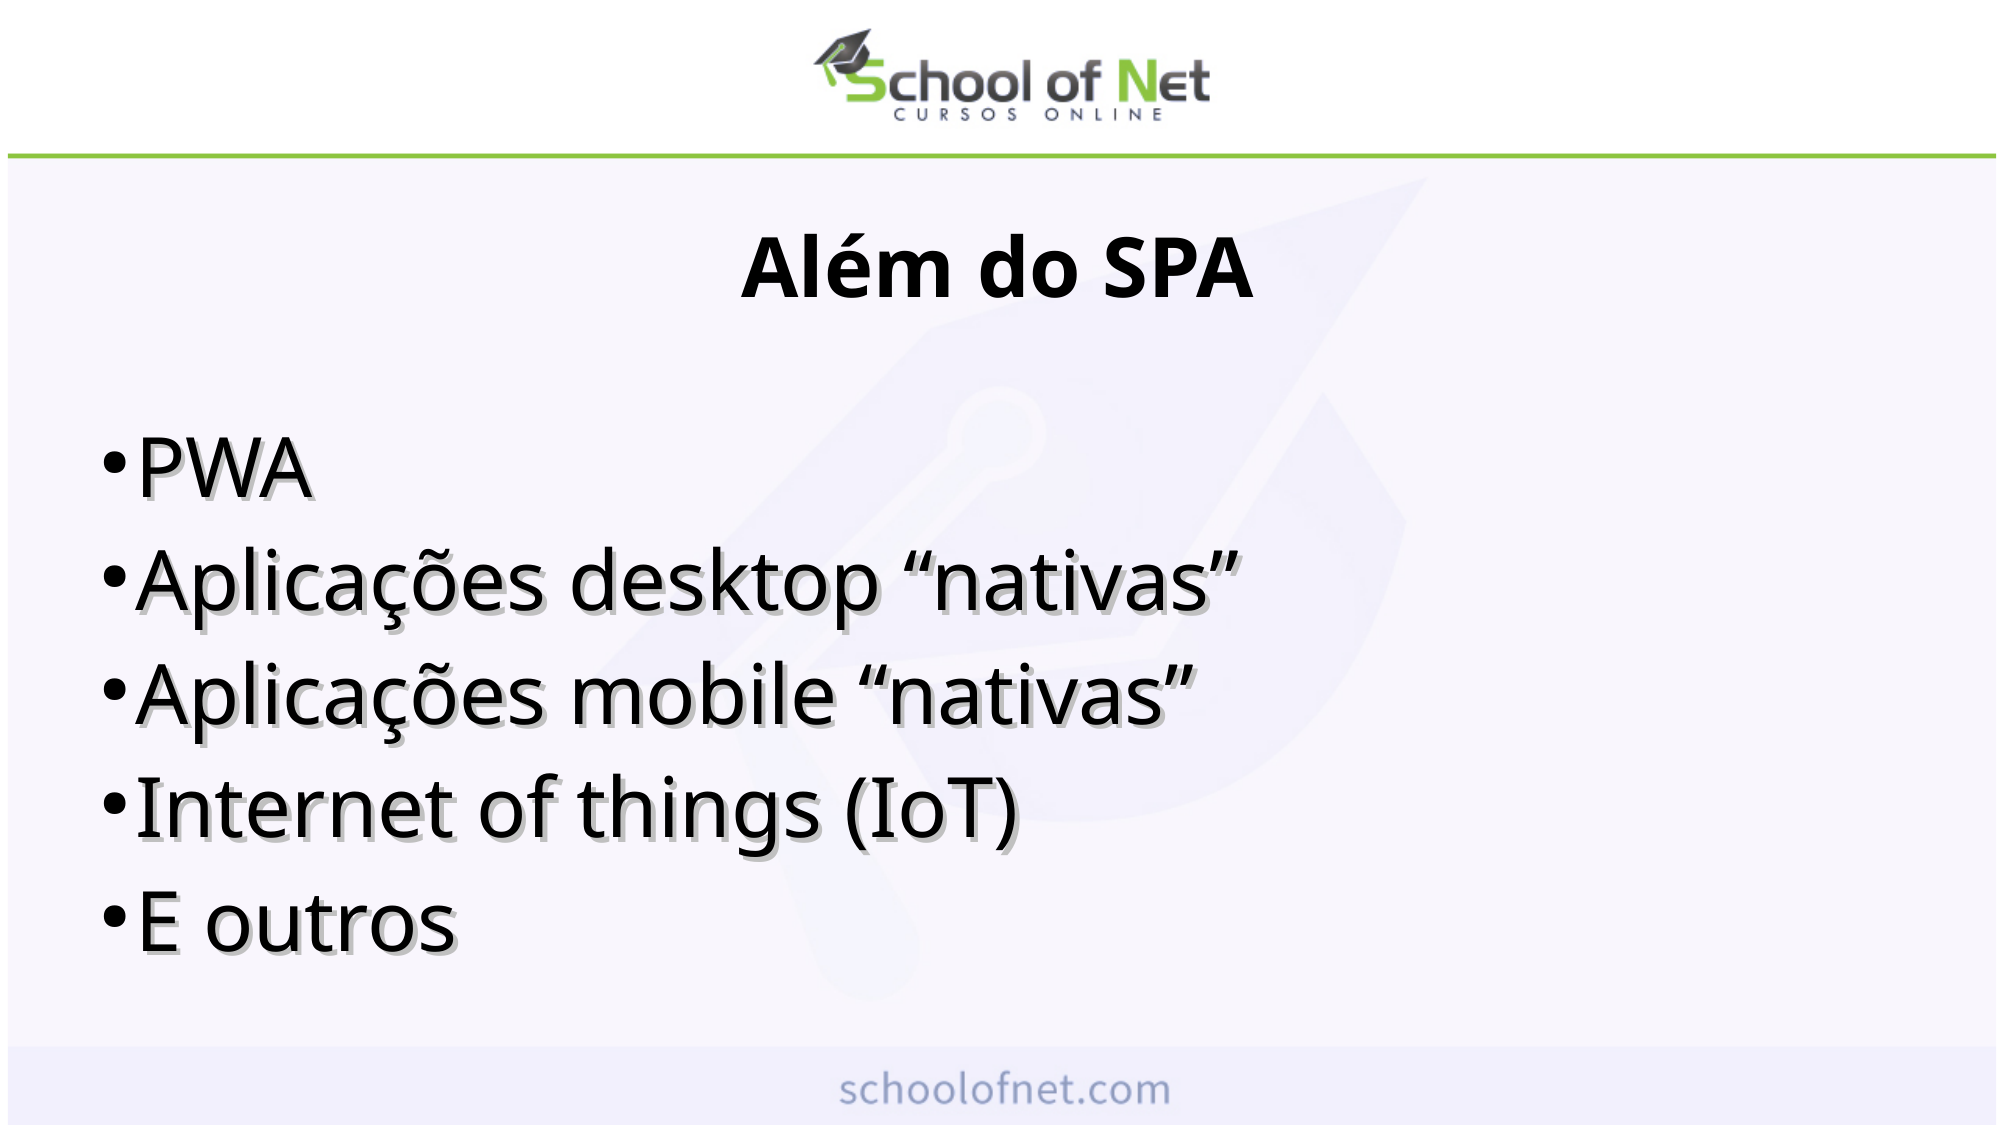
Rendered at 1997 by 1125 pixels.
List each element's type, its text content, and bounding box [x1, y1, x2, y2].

subtitle PWA Aplicações desktop “nativas” Aplicações mobile “nativas” Internet of things (IoT) E outros [99, 377, 1897, 1006]
picture [7, 5, 1997, 1125]
title Além do SPA [99, 171, 1897, 360]
